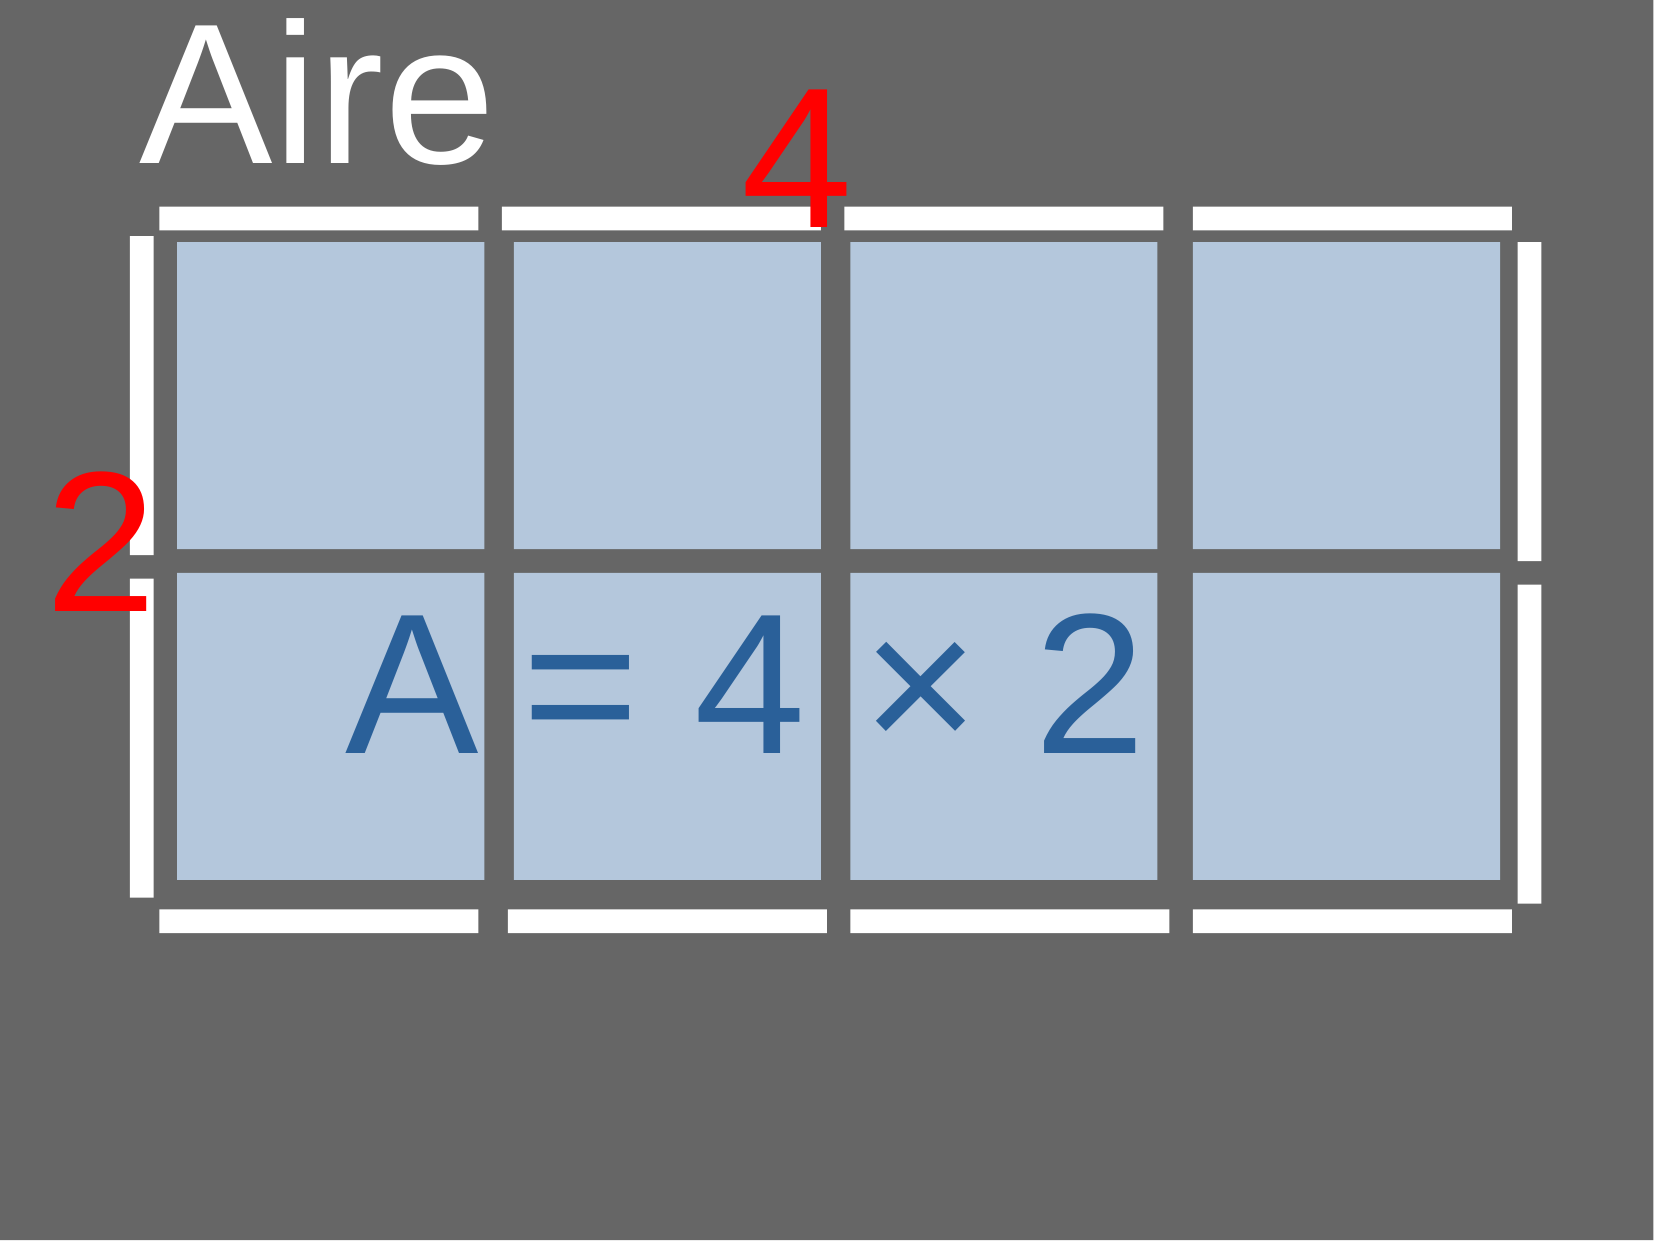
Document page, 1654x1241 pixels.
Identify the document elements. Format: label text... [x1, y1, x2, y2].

text_box [0, 0, 1654, 1241]
text_box 2 [30, 423, 130, 662]
title Aire [0, 0, 791, 225]
text_box 4 [726, 39, 826, 278]
text_box A = 4 × 2 [330, 564, 1211, 804]
